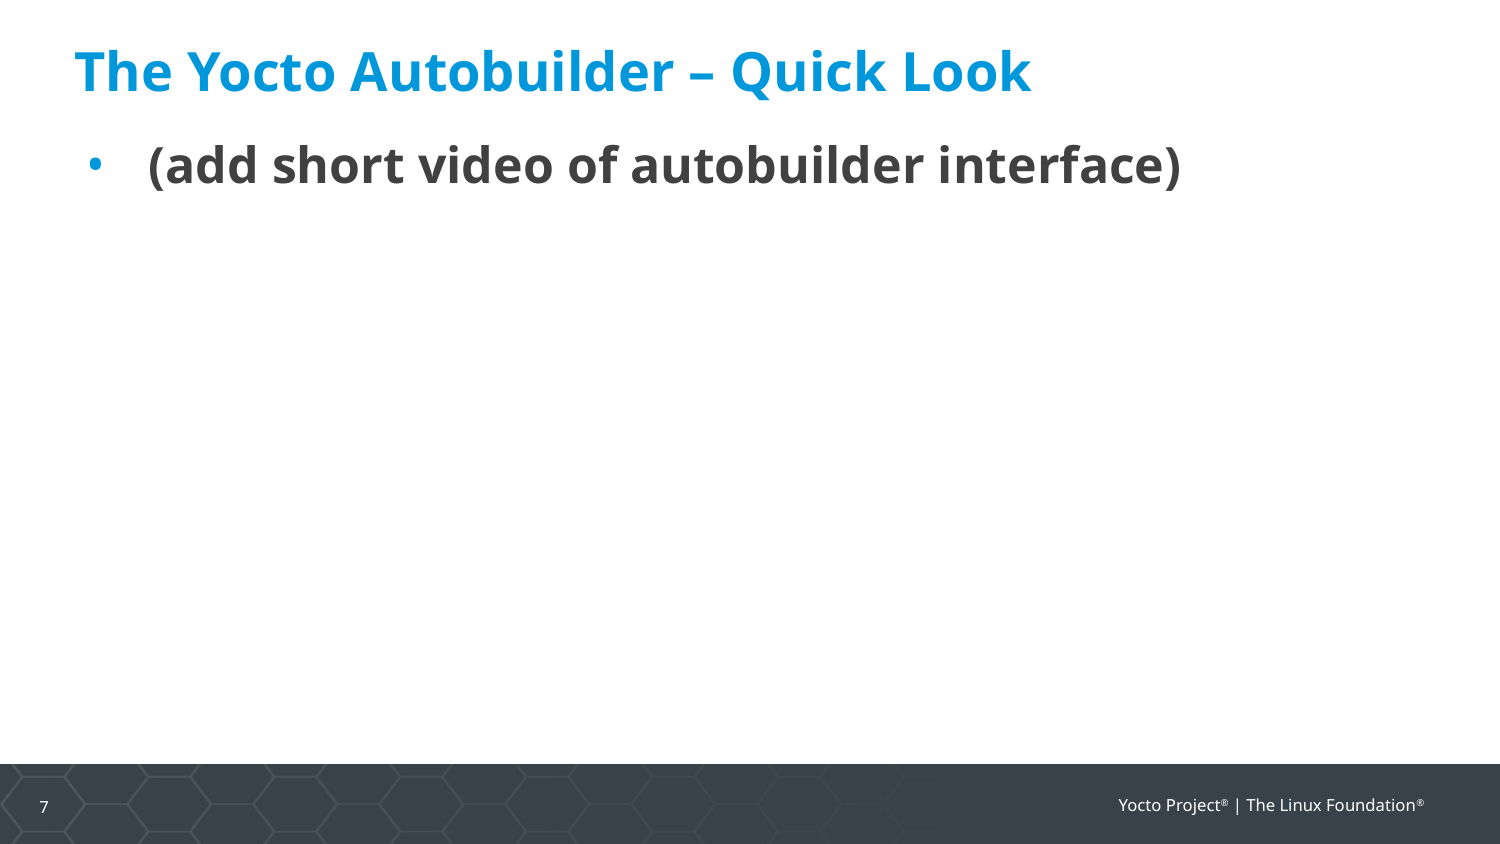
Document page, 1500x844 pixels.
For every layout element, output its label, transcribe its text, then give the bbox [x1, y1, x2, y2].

list (add short video of autobuilder interface) [73, 124, 1425, 728]
picture [0, 0, 1500, 844]
title The Yocto Autobuilder – Quick Look [74, 37, 1425, 114]
